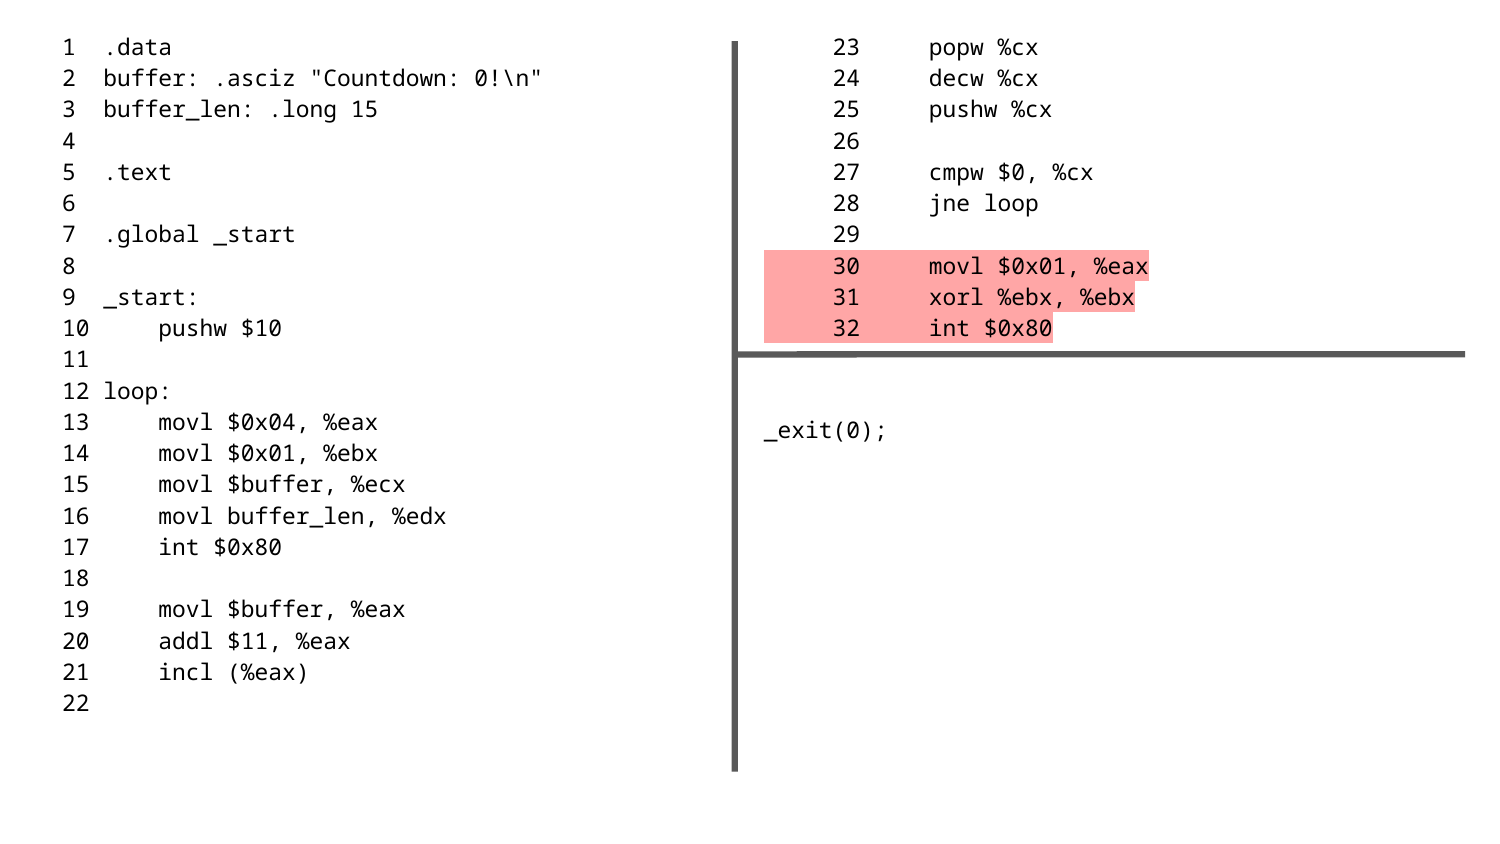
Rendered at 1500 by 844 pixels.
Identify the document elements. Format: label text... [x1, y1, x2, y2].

text_box 23 popw %cx 24 decw %cx 25 pushw %cx 26 27 cmpw $0, %cx 28 jne loop 29 30 movl $0x01, %eax 31 xorl %ebx, %ebx 32 int $0x80 [749, 23, 1164, 351]
text_box _exit(0); [749, 401, 1300, 484]
text_box 1 .data 2 buffer: .asciz "Countdown: 0!\n" 3 buffer_len: .long 15 4 5 .text 6 7 .global _start 8 9 _start: 10 pushw $10 11 12 loop: 13 movl $0x04, %eax 14 movl $0x01, %ebx 15 movl $buffer, %ecx 16 movl buffer_len, %edx 17 int $0x80 18 19 movl $buffer, %eax 20 addl $11, %eax 21 incl (%eax) 22 [47, 23, 559, 735]
